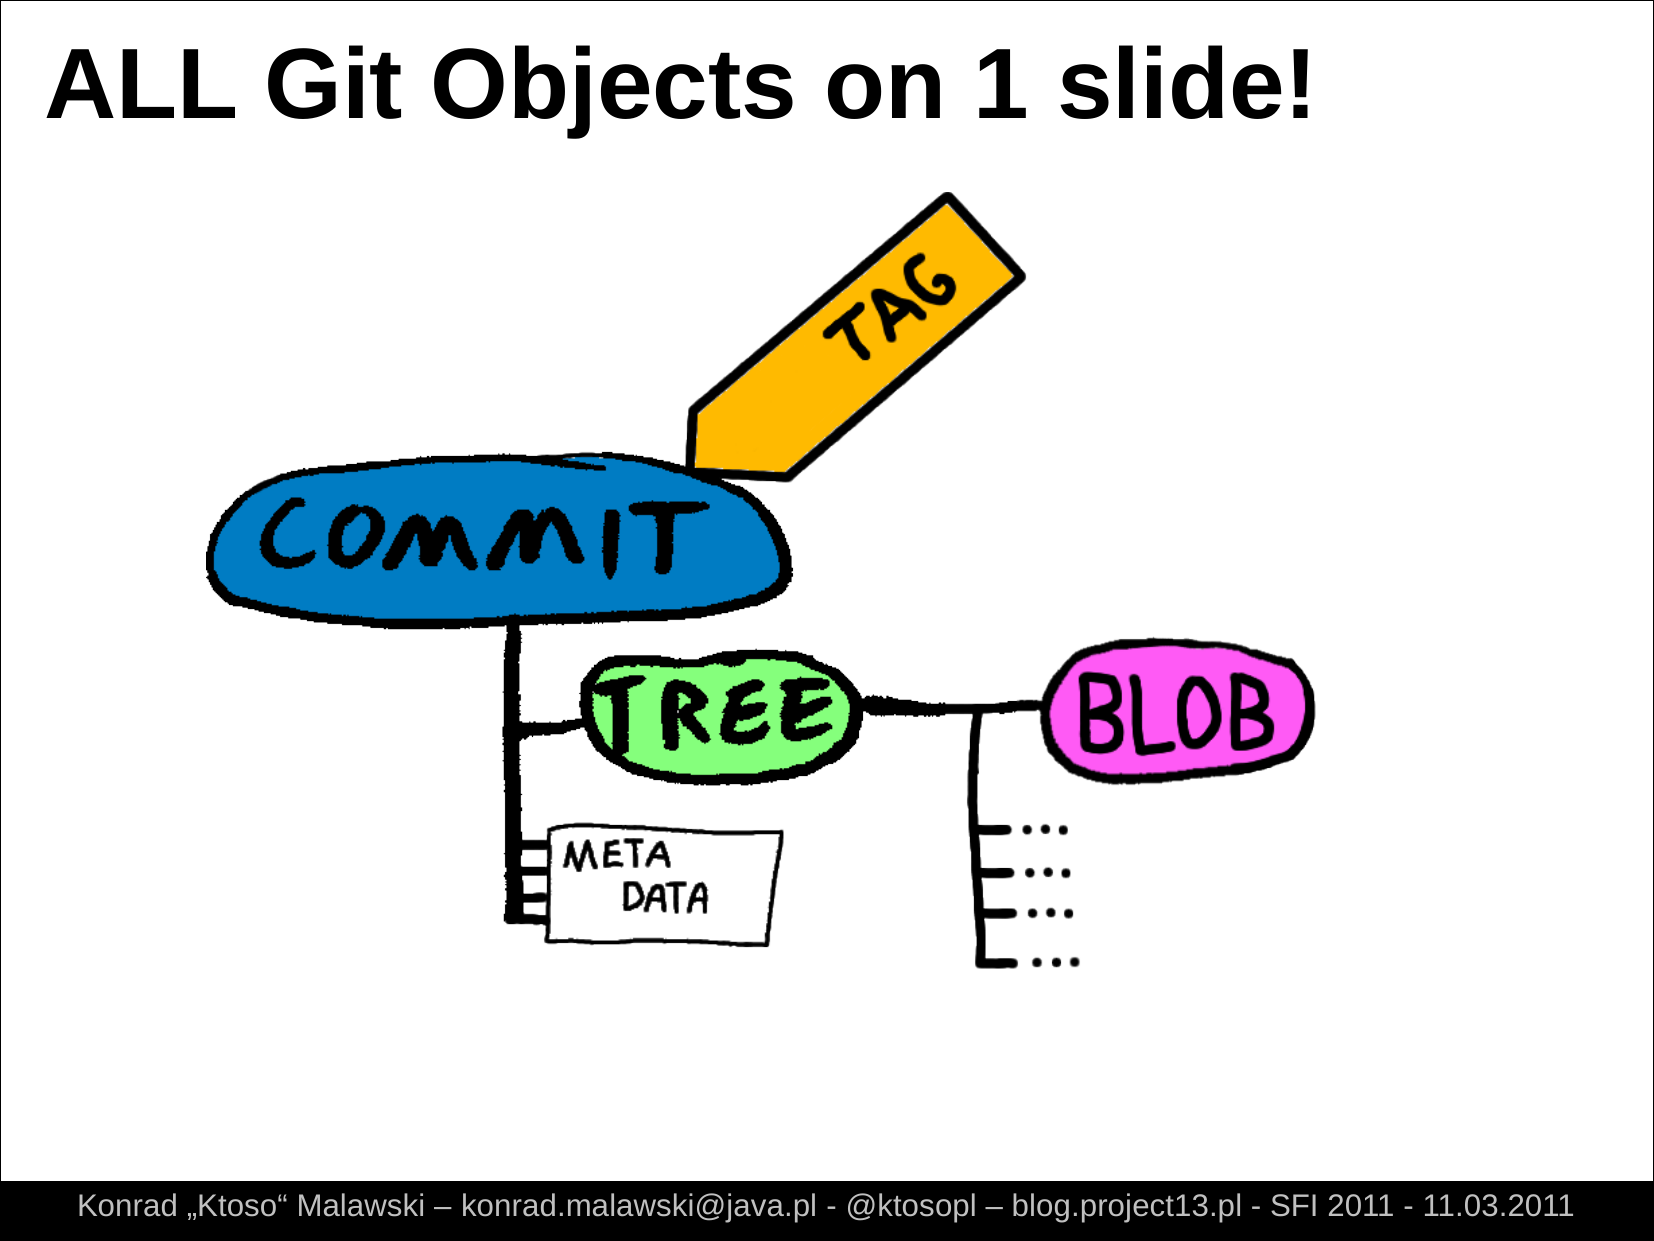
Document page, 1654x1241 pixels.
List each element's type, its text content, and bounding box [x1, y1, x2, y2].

text_box ALL Git Objects on 1 slide! [29, 21, 1625, 148]
text_box Konrad „Ktoso“ Malawski – konrad.malawski@java.pl - @ktosopl – blog.project13.pl - SFI 2011 - 11.03.2011 [0, 1181, 1654, 1238]
picture [206, 192, 1576, 1004]
